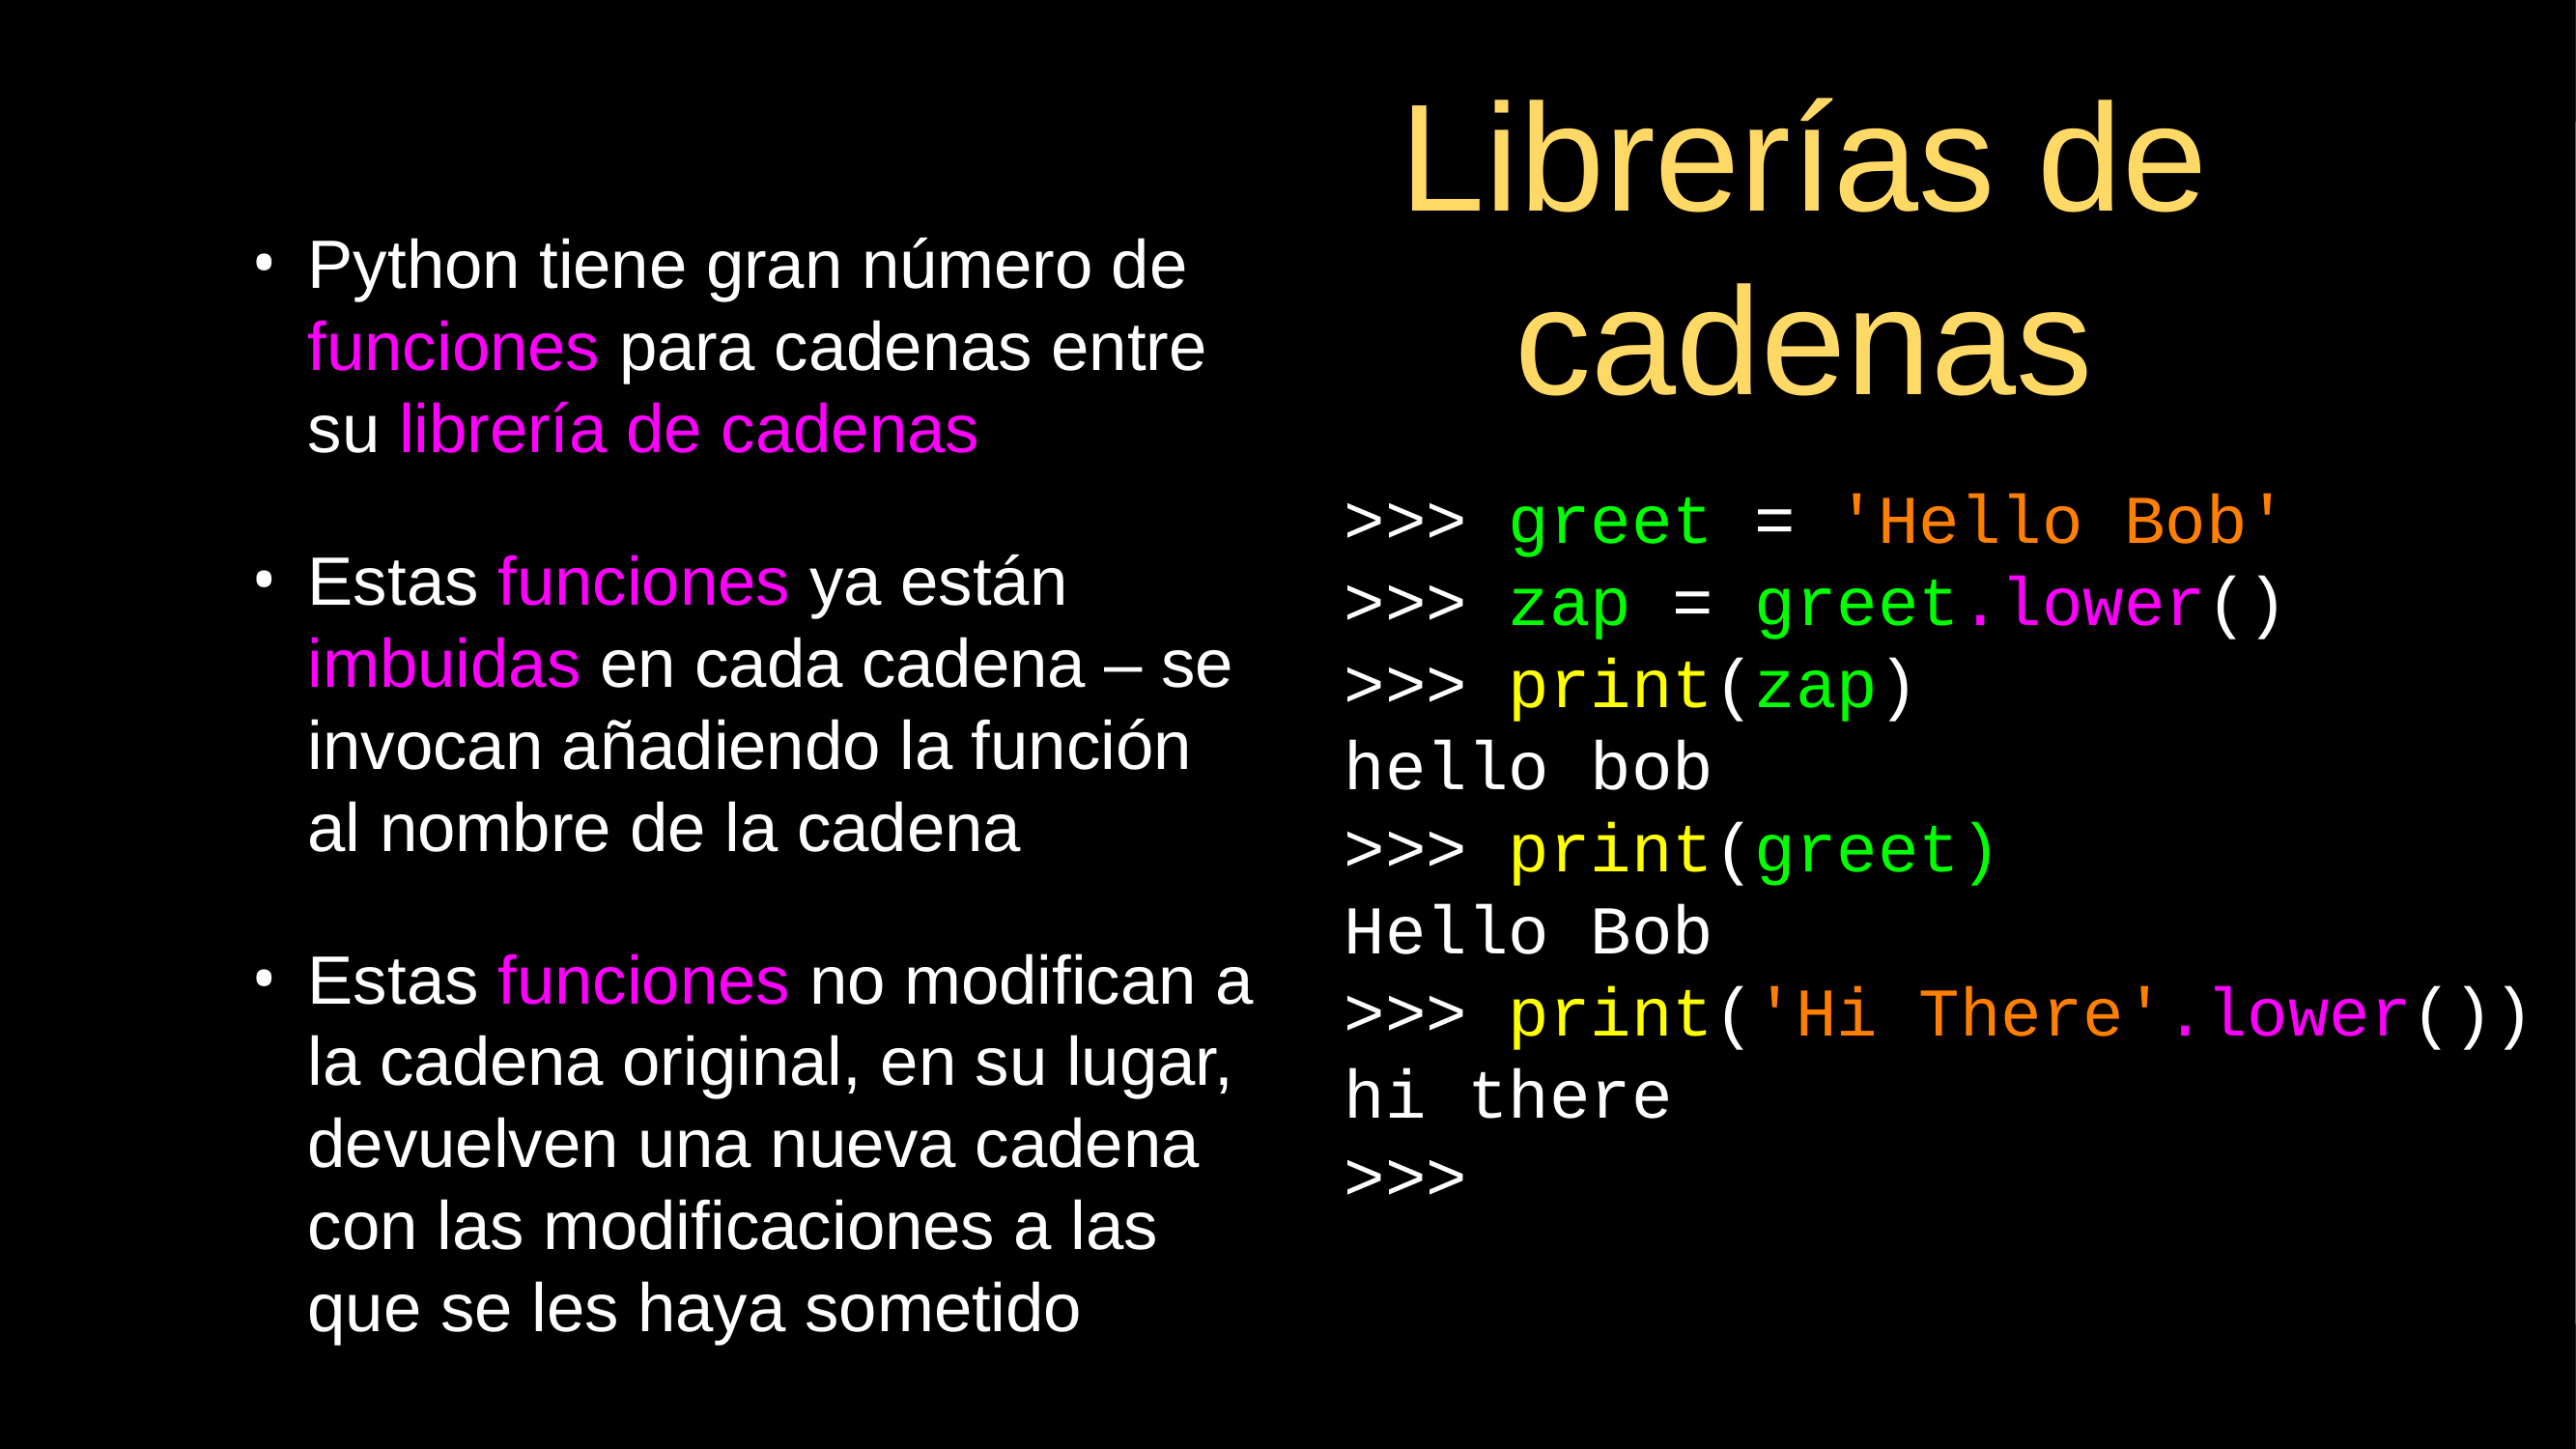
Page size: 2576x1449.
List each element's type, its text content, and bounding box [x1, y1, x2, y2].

text_box >>> greet = 'Hello Bob' >>> zap = greet.lower() >>> print(zap) hello bob >>> print(greet) Hello Bob >>> print('Hi There'.lower()) hi there >>> [1344, 377, 2542, 1312]
list Python tiene gran número de funciones para cadenas entre su librería de cadenas Estas funciones ya están imbuidas en cada cadena – se invocan añadiendo la función al nombre de la cadena Estas funciones no modifican a la cadena original, en su lugar, devuelven una nueva cadena con las modificaciones a las que se les haya sometido [183, 230, 1266, 1336]
title Librerías de cadenas [1265, 106, 2343, 378]
